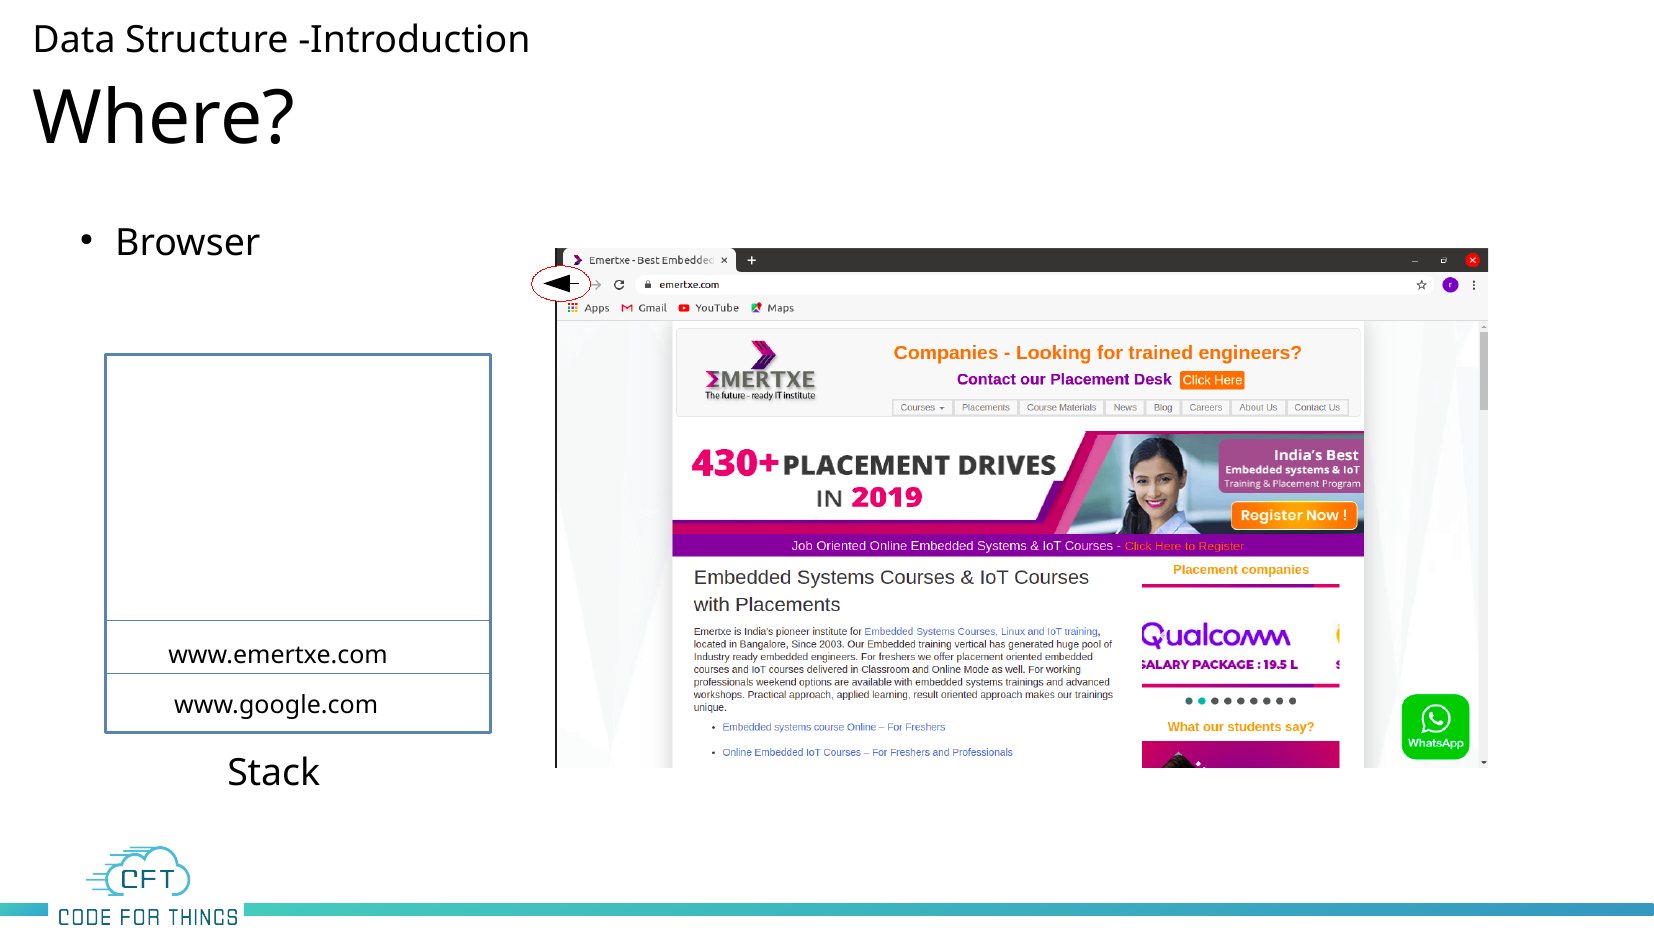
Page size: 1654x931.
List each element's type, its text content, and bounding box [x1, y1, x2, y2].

text_box [105, 354, 491, 673]
text_box Browser [64, 207, 449, 267]
picture [59, 846, 237, 925]
picture [555, 248, 1489, 768]
text_box www.emertxe.com [153, 629, 432, 674]
text_box www.google.com [159, 679, 408, 724]
text_box [531, 265, 591, 302]
title Data Structure -Introduction Where? [32, 12, 1184, 166]
text_box Stack [177, 738, 367, 797]
text_box [105, 674, 491, 733]
